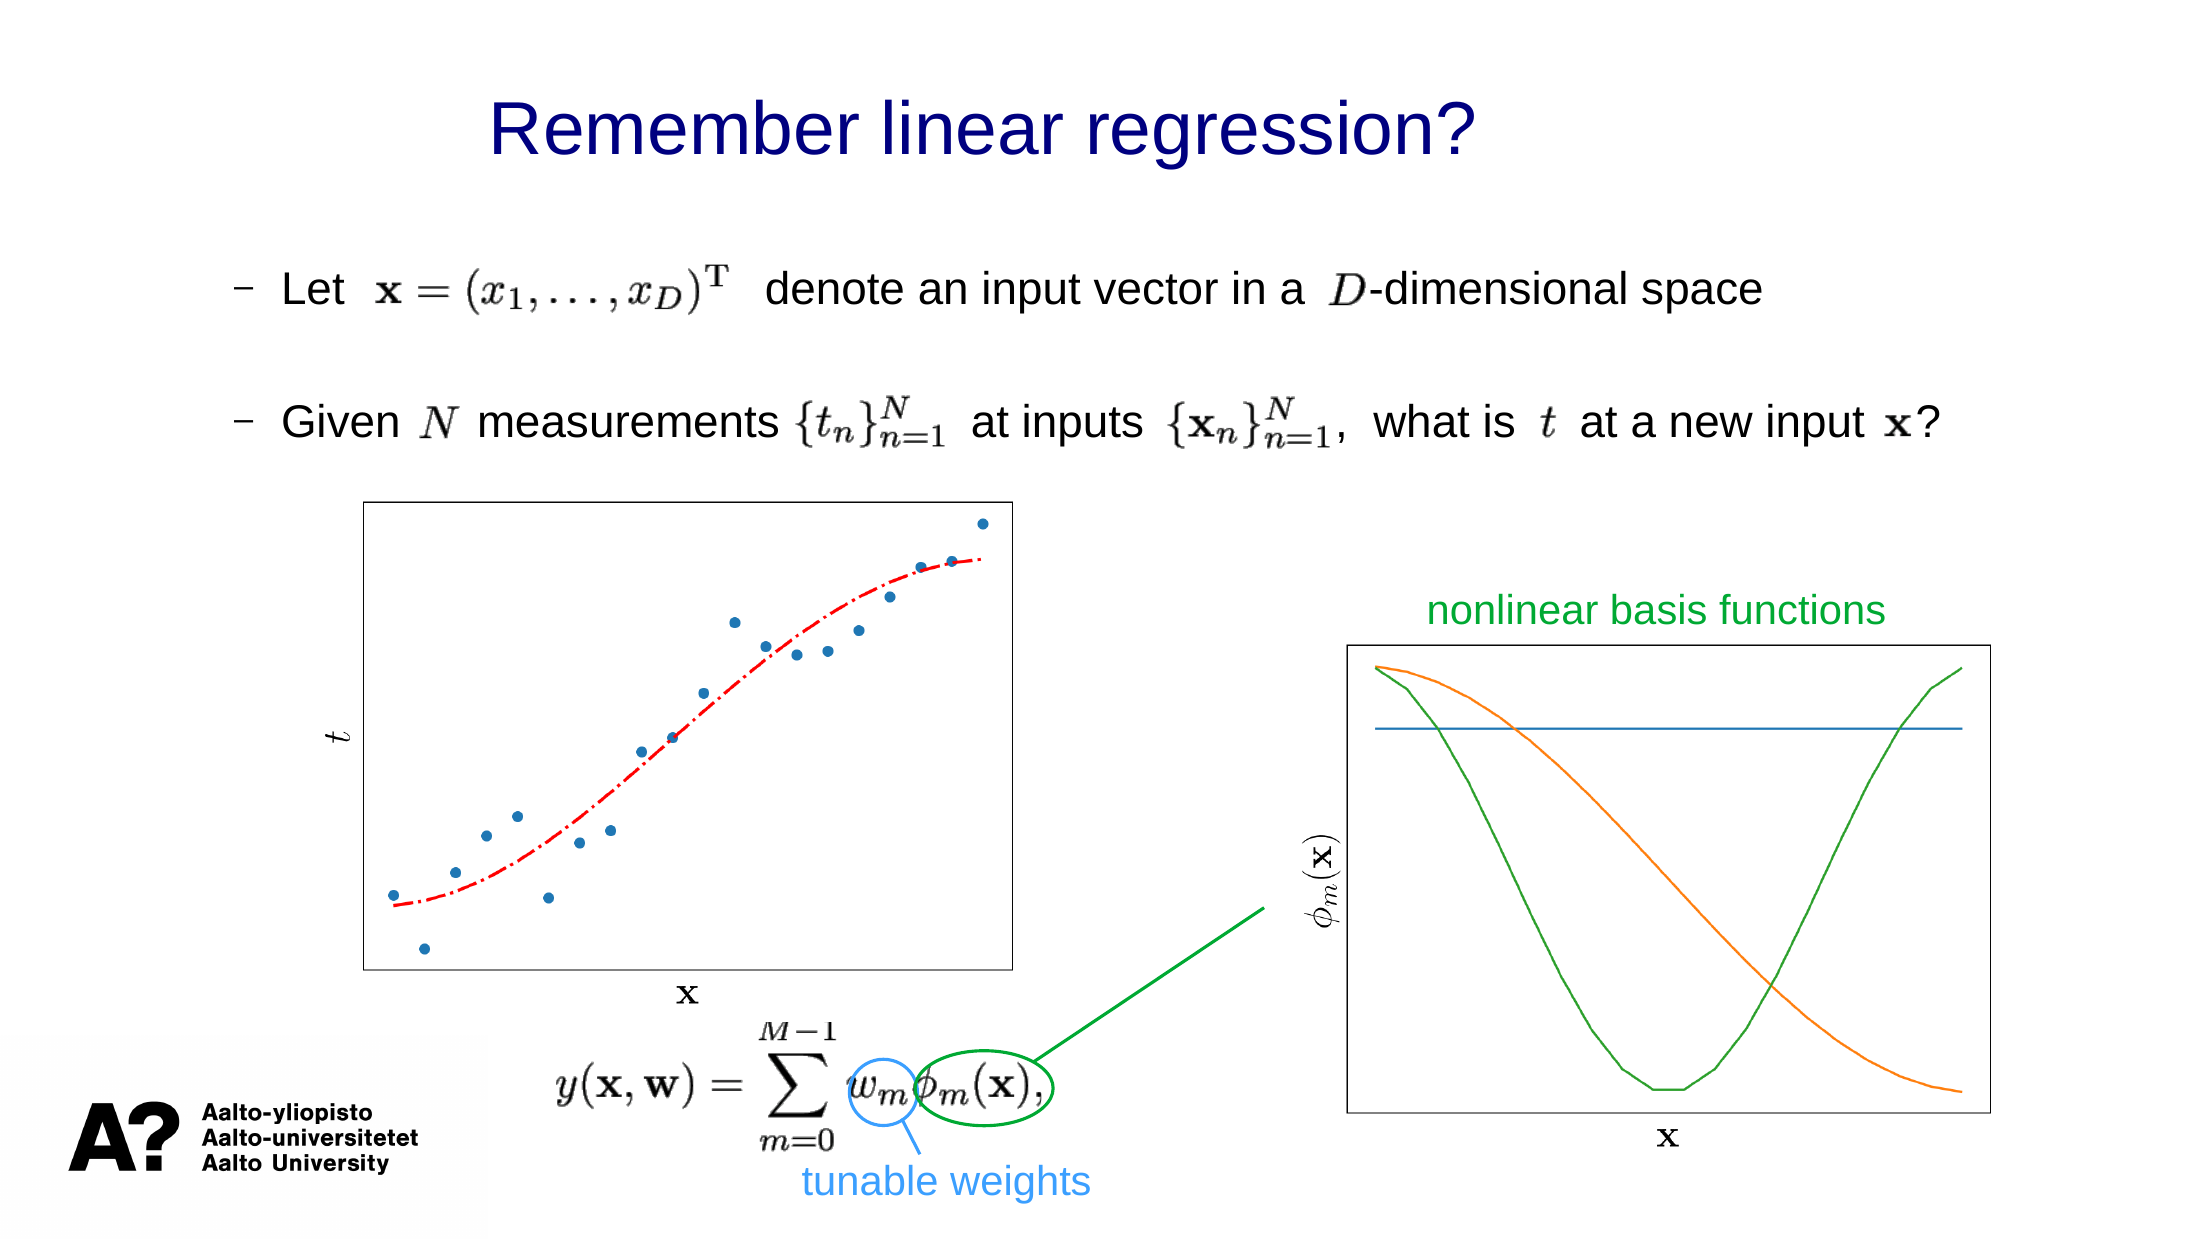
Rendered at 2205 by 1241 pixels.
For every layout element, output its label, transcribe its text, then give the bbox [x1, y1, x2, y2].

picture [411, 393, 471, 448]
picture [786, 380, 959, 490]
title Remember linear regression? [327, 65, 1640, 179]
picture [1158, 381, 1343, 491]
picture [1320, 260, 1377, 315]
picture [851, 1061, 915, 1123]
picture [311, 491, 1042, 1196]
text_box nonlinear basis functions [1408, 583, 1905, 656]
picture [1533, 392, 1567, 446]
picture [1877, 392, 1922, 446]
picture [918, 1053, 1042, 1124]
picture [1290, 634, 2001, 1166]
picture [368, 248, 741, 358]
picture [906, 1104, 1042, 1153]
text_box Let denote an input vector in a -dimensional space Given measurements at inputs , what is at a new input ? [741, 250, 2020, 355]
text_box tunable weights [776, 1153, 1118, 1221]
picture [0, 1035, 488, 1239]
text_box Let denote an input vector in a -dimensional space Given measurements at inputs , what is at a new input ? [144, 250, 368, 355]
